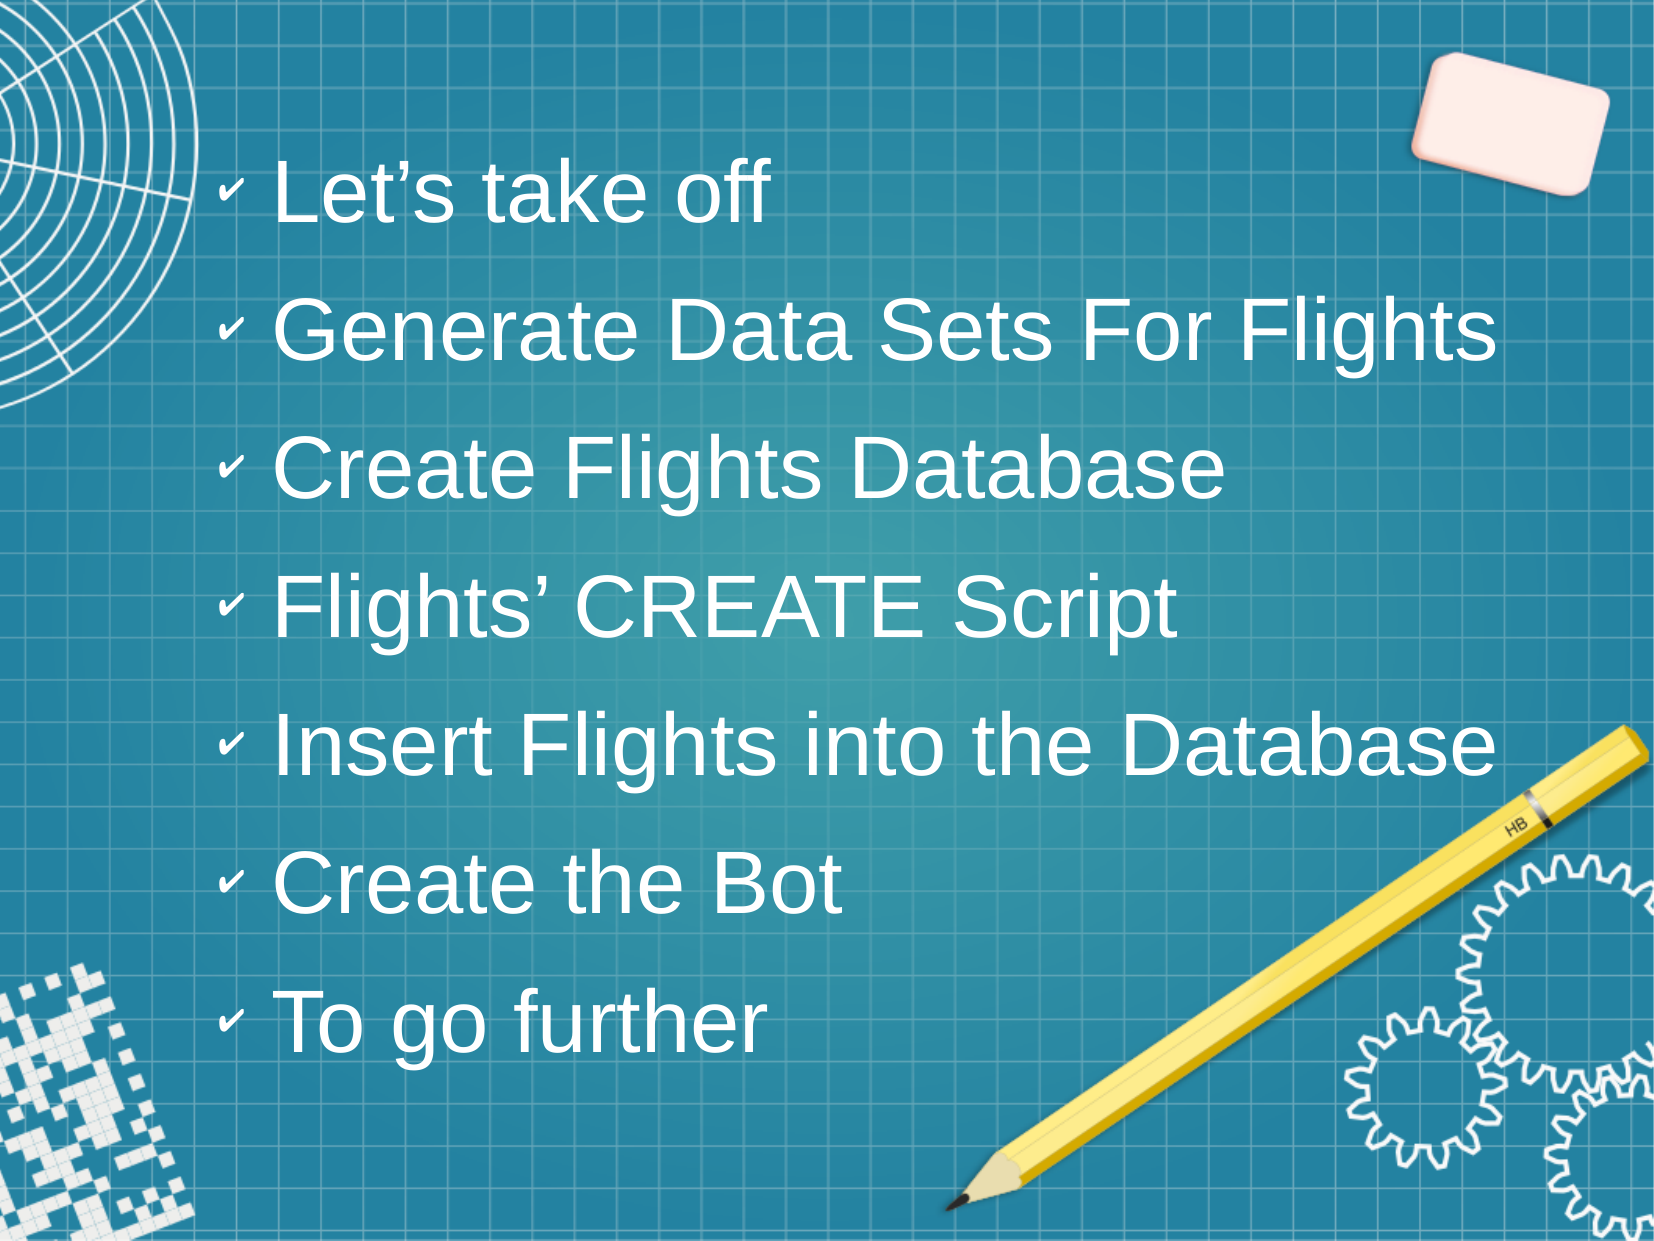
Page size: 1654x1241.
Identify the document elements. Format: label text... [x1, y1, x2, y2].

picture [0, 0, 1654, 1241]
list Let’s take off Generate Data Sets For Flights Create Flights Database Flights’ CREATE Script Insert Flights into the Database Create the Bot To go further [200, 141, 1571, 1193]
